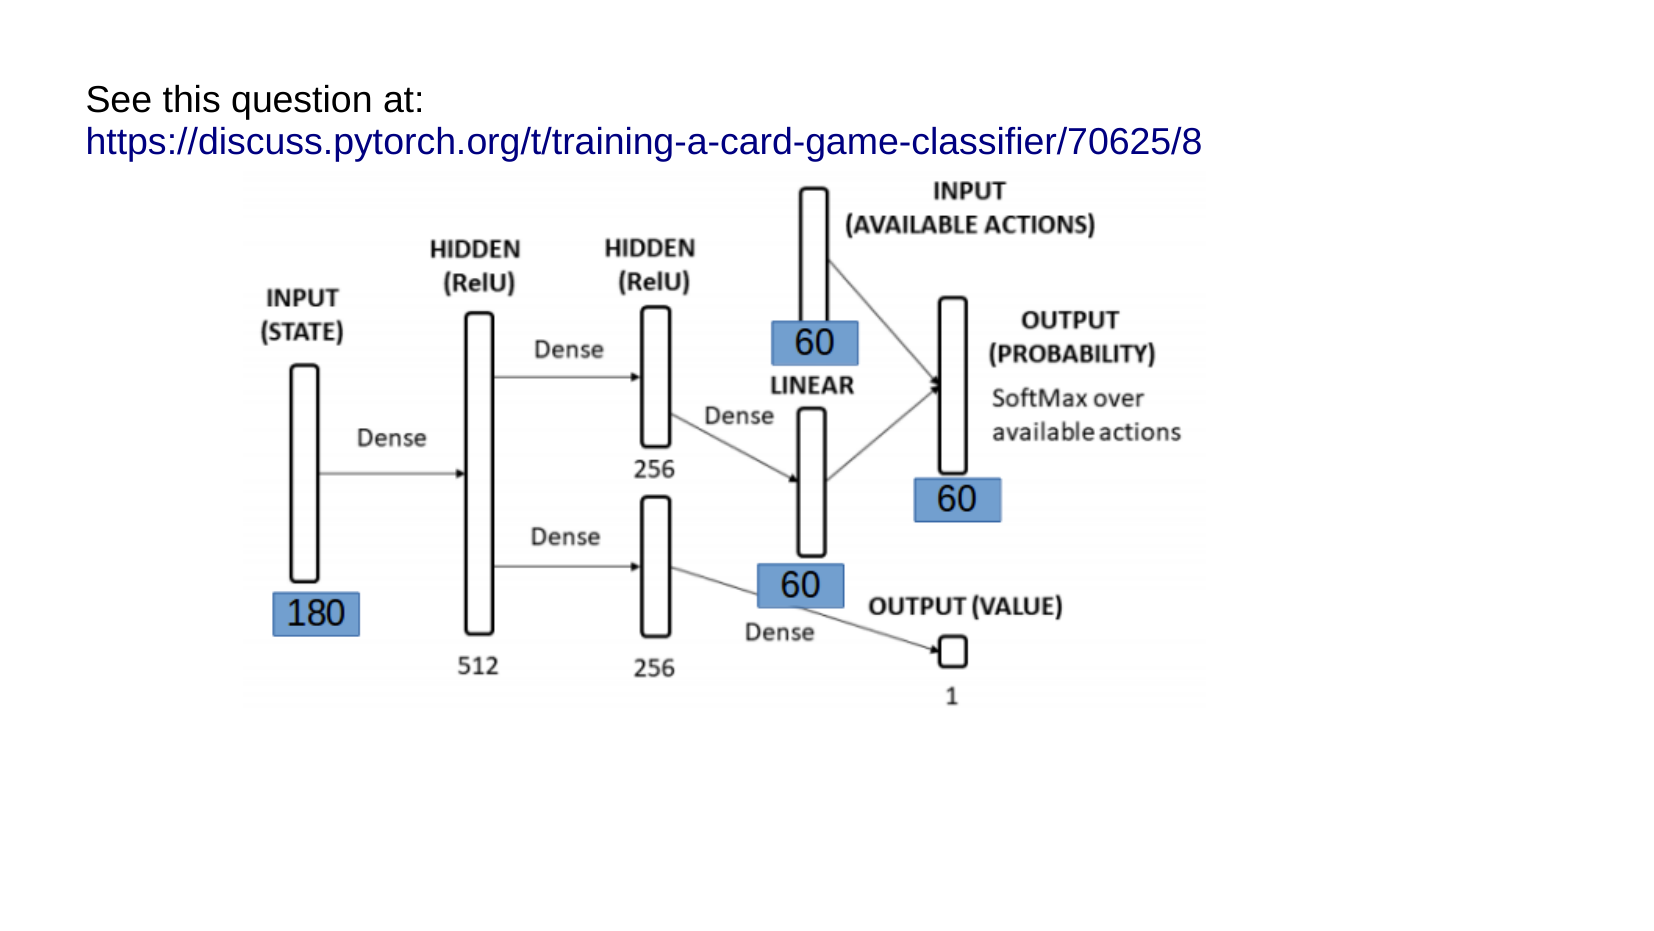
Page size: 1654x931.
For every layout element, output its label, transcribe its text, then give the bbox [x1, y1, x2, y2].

picture [243, 170, 1223, 723]
text_box See this question at: https://discuss.pytorch.org/t/training-a-card-game-classifier/70625/8 [70, 70, 1229, 170]
